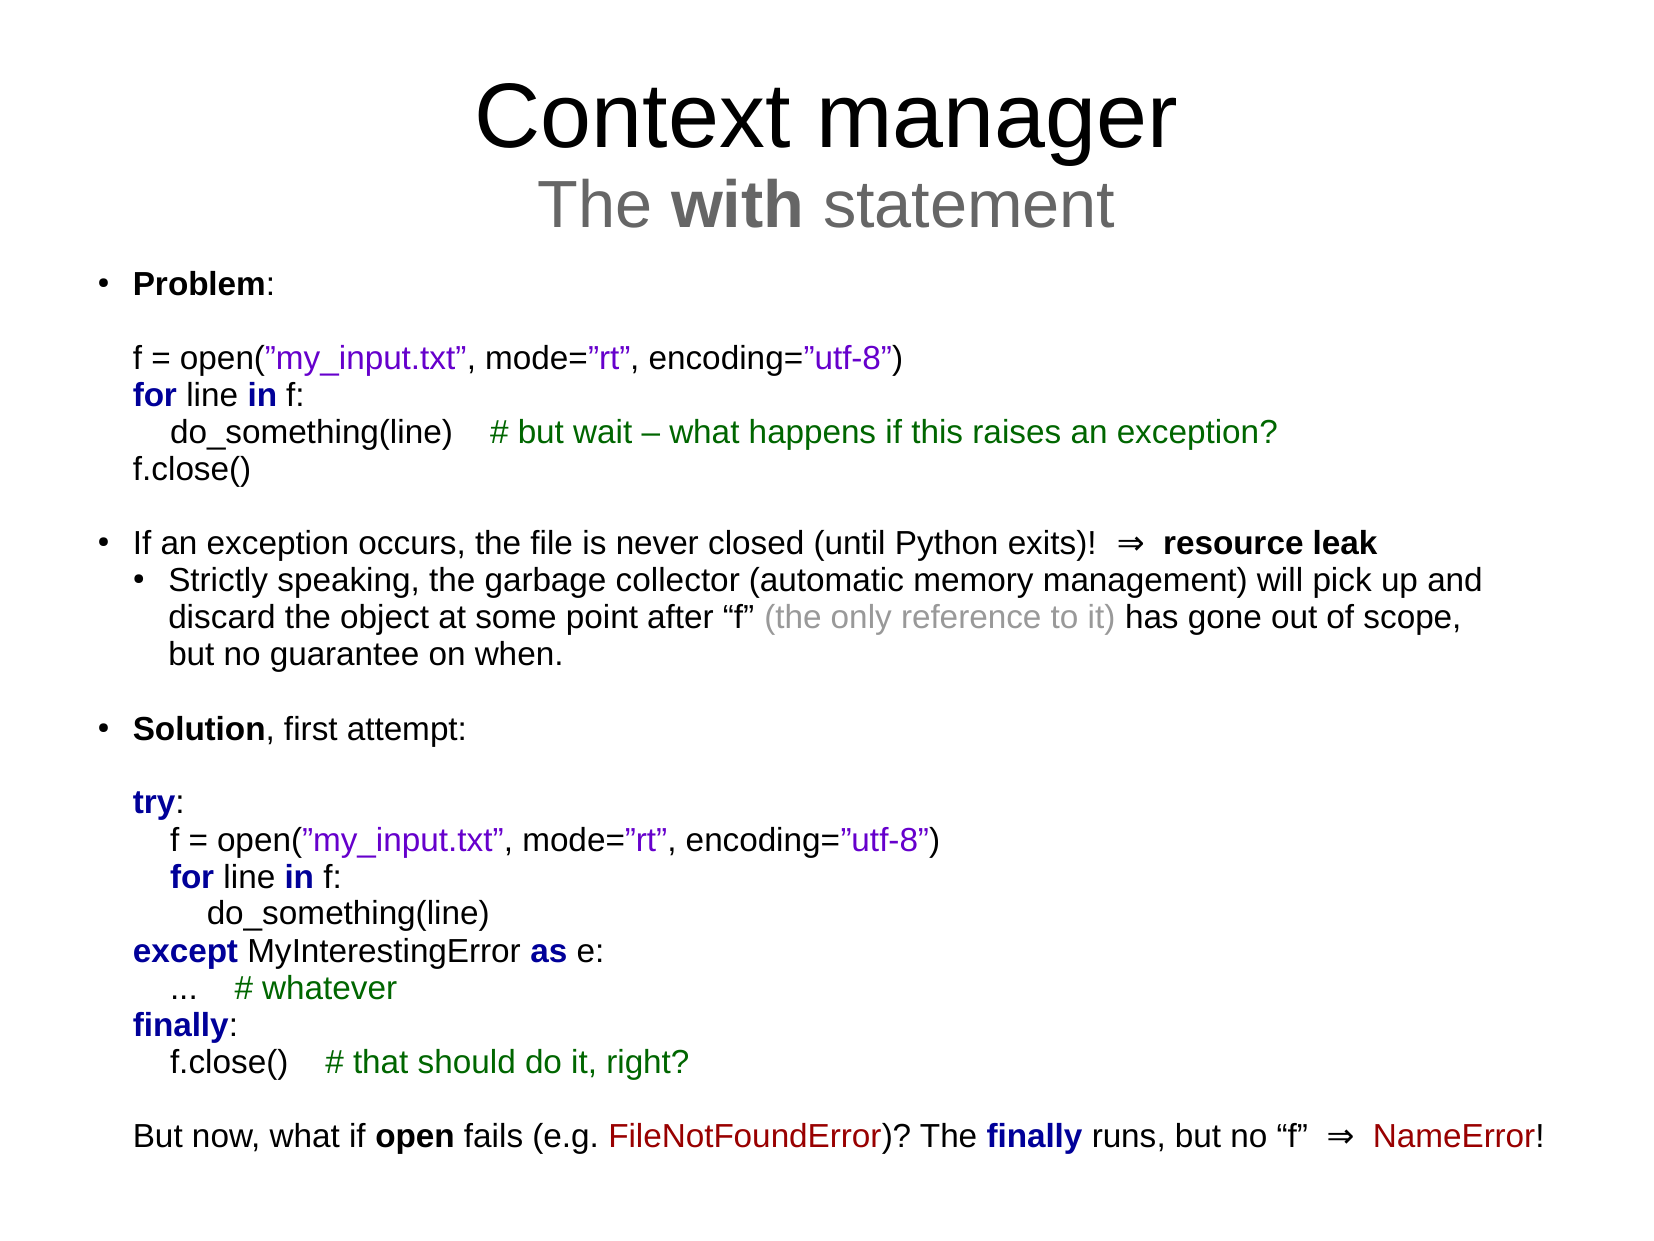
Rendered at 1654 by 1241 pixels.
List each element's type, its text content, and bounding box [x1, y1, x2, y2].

text_box Problem: f = open(”my_input.txt”, mode=”rt”, encoding=”utf-8”) for line in f: do_something(line) # but wait – what happens if this raises an exception? f.close() If an exception occurs, the file is never closed (until Python exits)! ⇒ resource leak Strictly speaking, the garbage collector (automatic memory management) will pick up and discard the object at some point after “f” (the only reference to it) has gone out of scope, but no guarantee on when. Solution, first attempt: try: f = open(”my_input.txt”, mode=”rt”, encoding=”utf-8”) for line in f: do_something(line) except MyInterestingError as e: ... # whatever finally: f.close() # that should do it, right? But now, what if open fails (e.g. FileNotFoundError)? The finally runs, but no “f” ⇒ NameError! [82, 258, 1561, 1174]
title Context manager The with statement [82, 49, 1571, 257]
